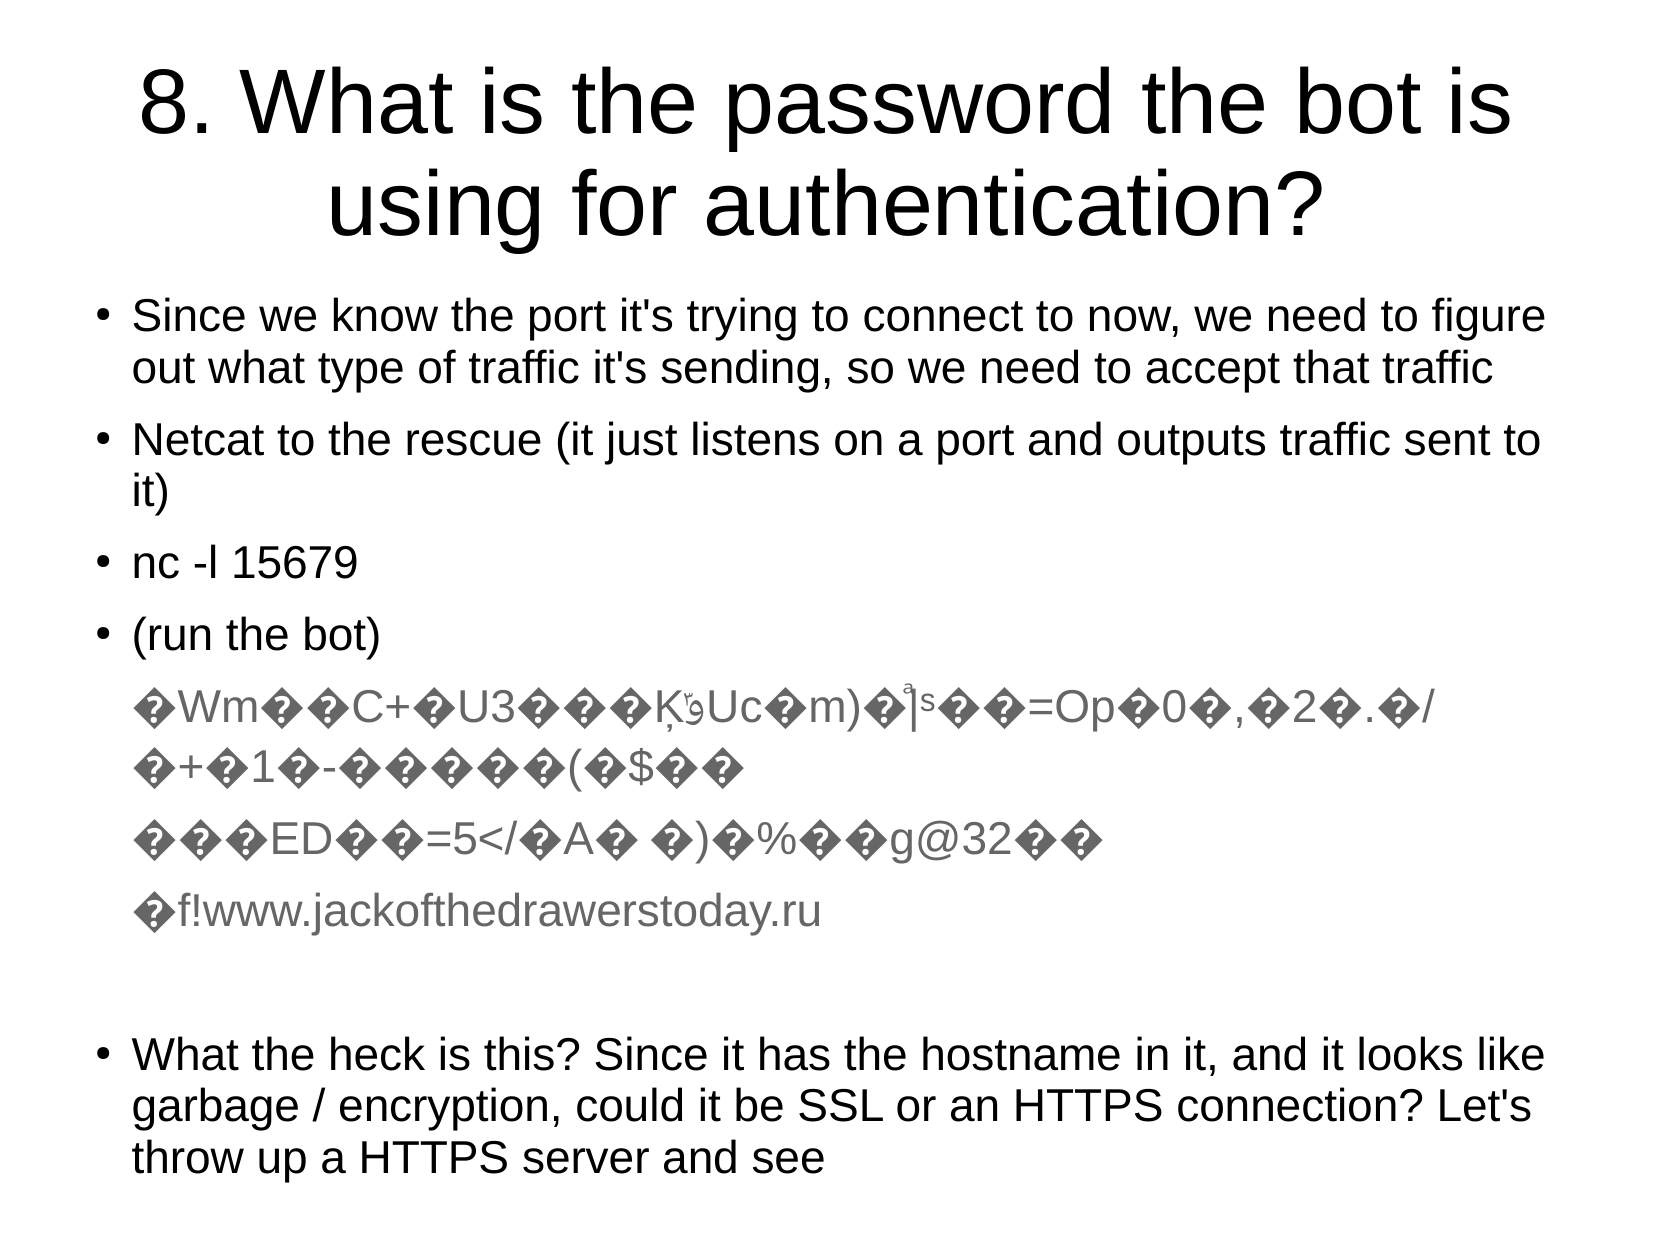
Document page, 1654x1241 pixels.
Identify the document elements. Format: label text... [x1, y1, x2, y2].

title 8. What is the password the bot is using for authentication? [82, 49, 1571, 257]
list Since we know the port it's trying to connect to now, we need to figure out what type of traffic it's sending, so we need to accept that traffic Netcat to the rescue (it just listens on a port and outputs traffic sent to it) nc -l 15679 (run the bot) �Wm��C+�U3���ĶݹUc�m)�ͣ|ˢ��=Op�0�,�2�.�/�+�1�-�����(�$�� ���ED��=5</�A� �)�%��g@32�� �f!www.jackofthedrawerstoday.ru What the heck is this? Since it has the hostname in it, and it looks like garbage / encryption, could it be SSL or an HTTPS connection? Let's throw up a HTTPS server and see [82, 290, 1571, 1201]
